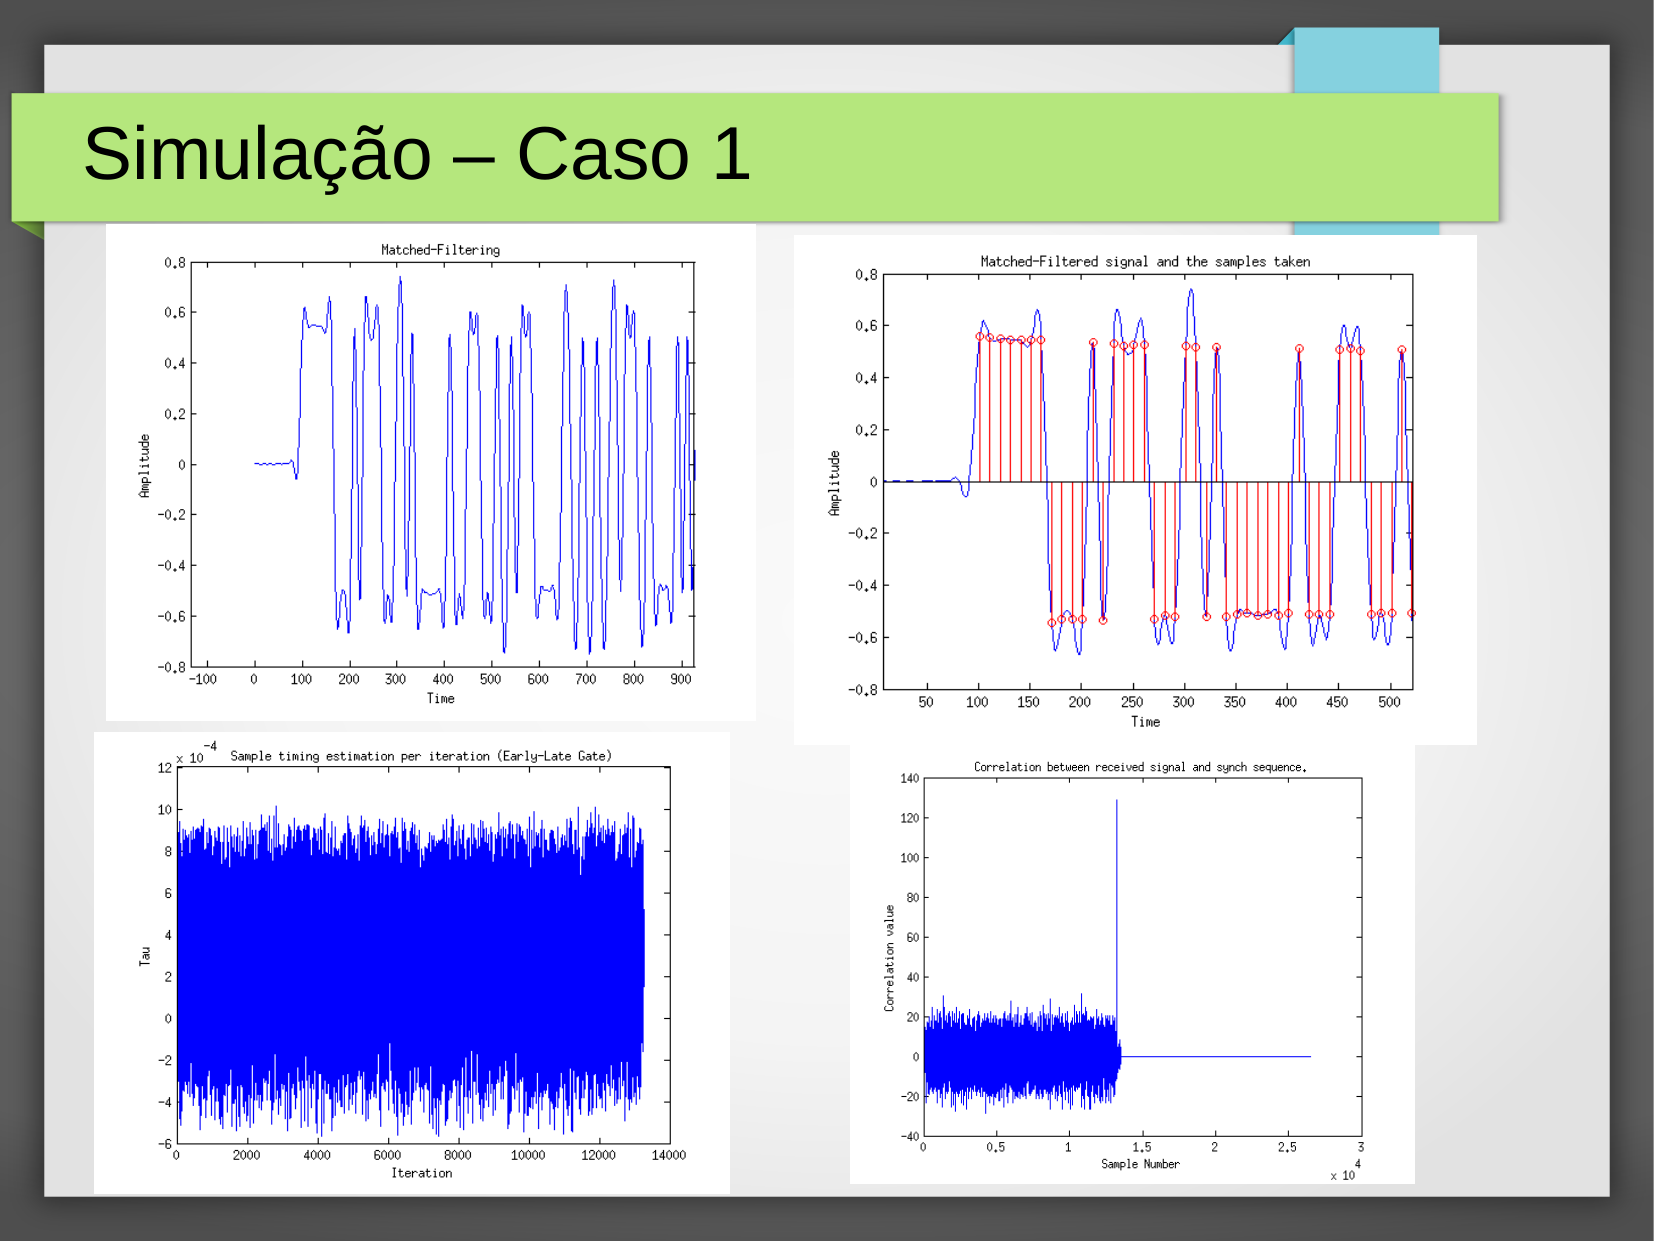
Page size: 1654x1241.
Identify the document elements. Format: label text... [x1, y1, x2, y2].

title Simulação – Caso 1 [82, 94, 1264, 213]
picture [0, 0, 1654, 1241]
